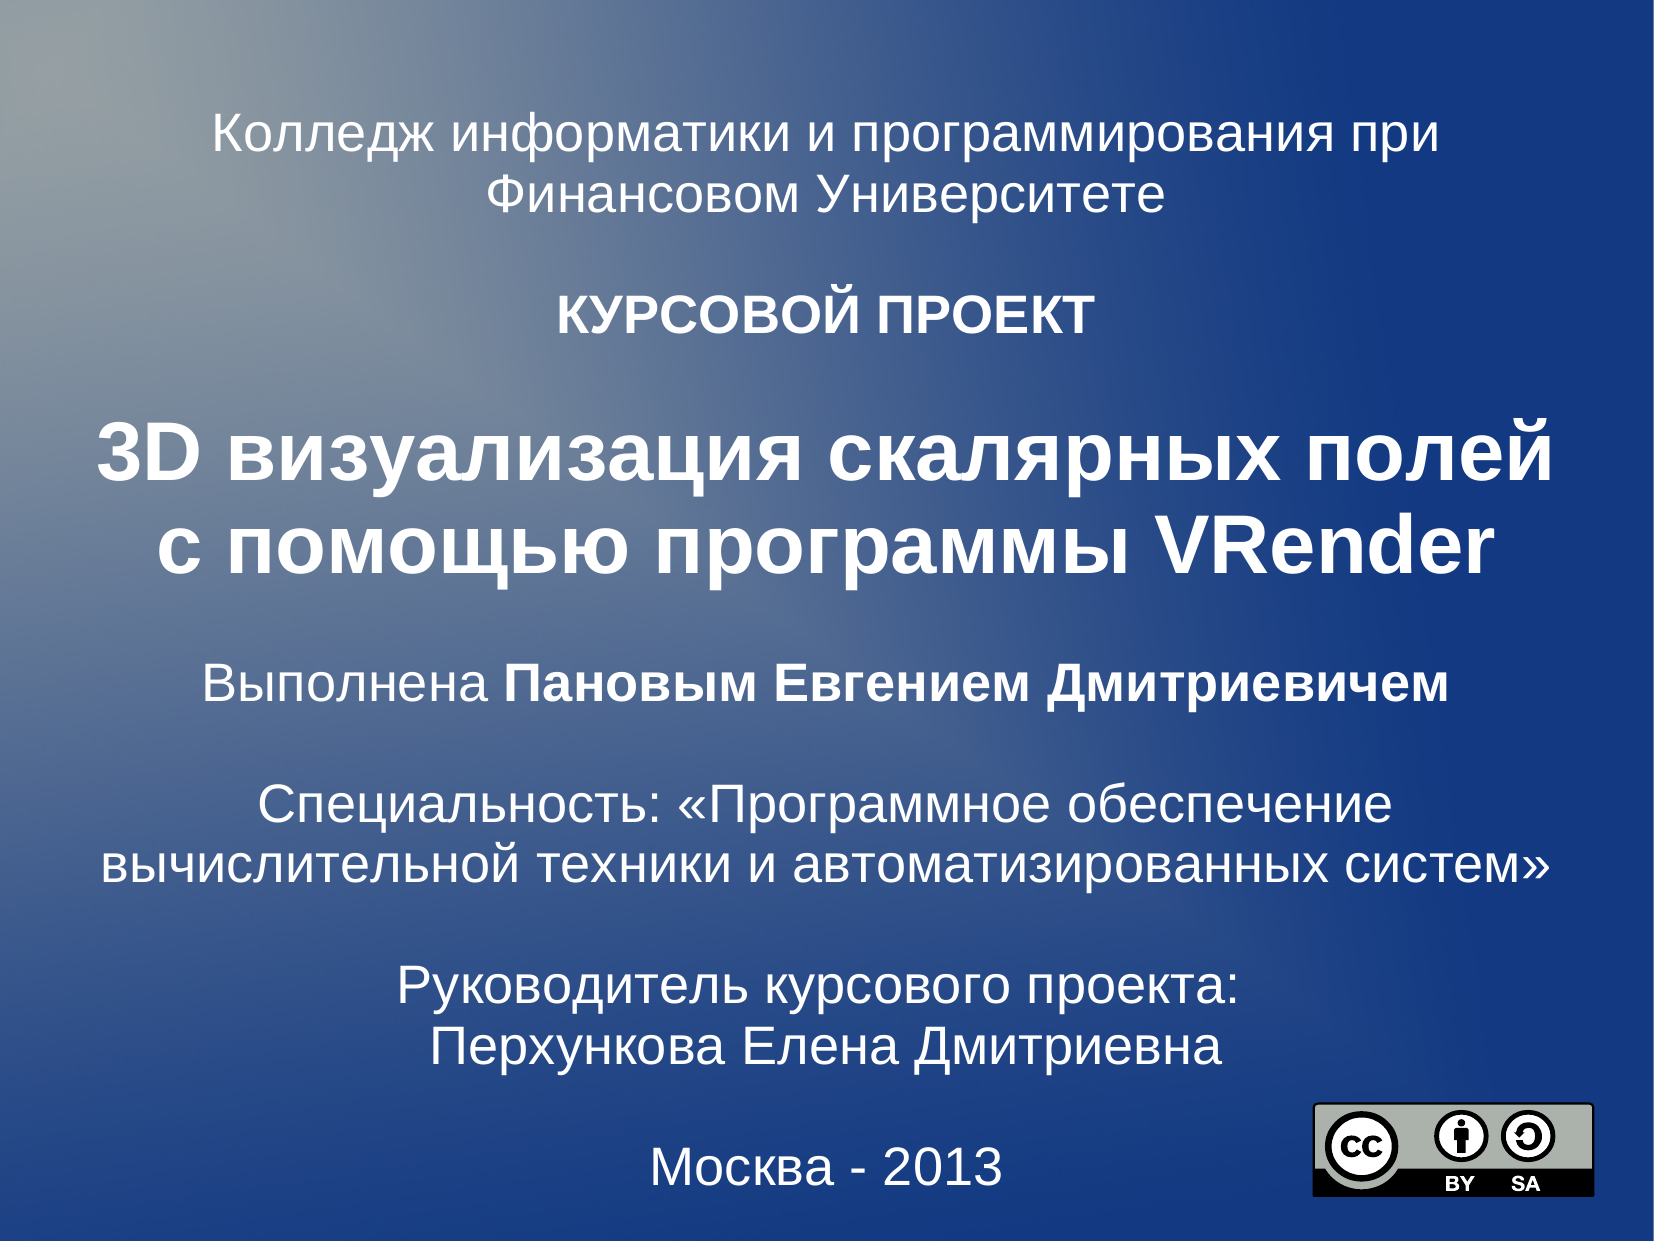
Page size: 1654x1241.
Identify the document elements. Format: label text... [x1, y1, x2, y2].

picture [0, 0, 1654, 1241]
subtitle Колледж информатики и программирования при Финансовом Университете КУРСОВОЙ ПРОЕКТ 3D визуализация скалярных полей с помощью программы VRender Выполнена Пановым Евгением Дмитриевичем Специальность: «Программное обеспечение вычислительной техники и автоматизированных систем» Руководитель курсового проекта: Перхункова Елена Дмитриевна Москва - 2013 [82, 102, 1571, 1197]
